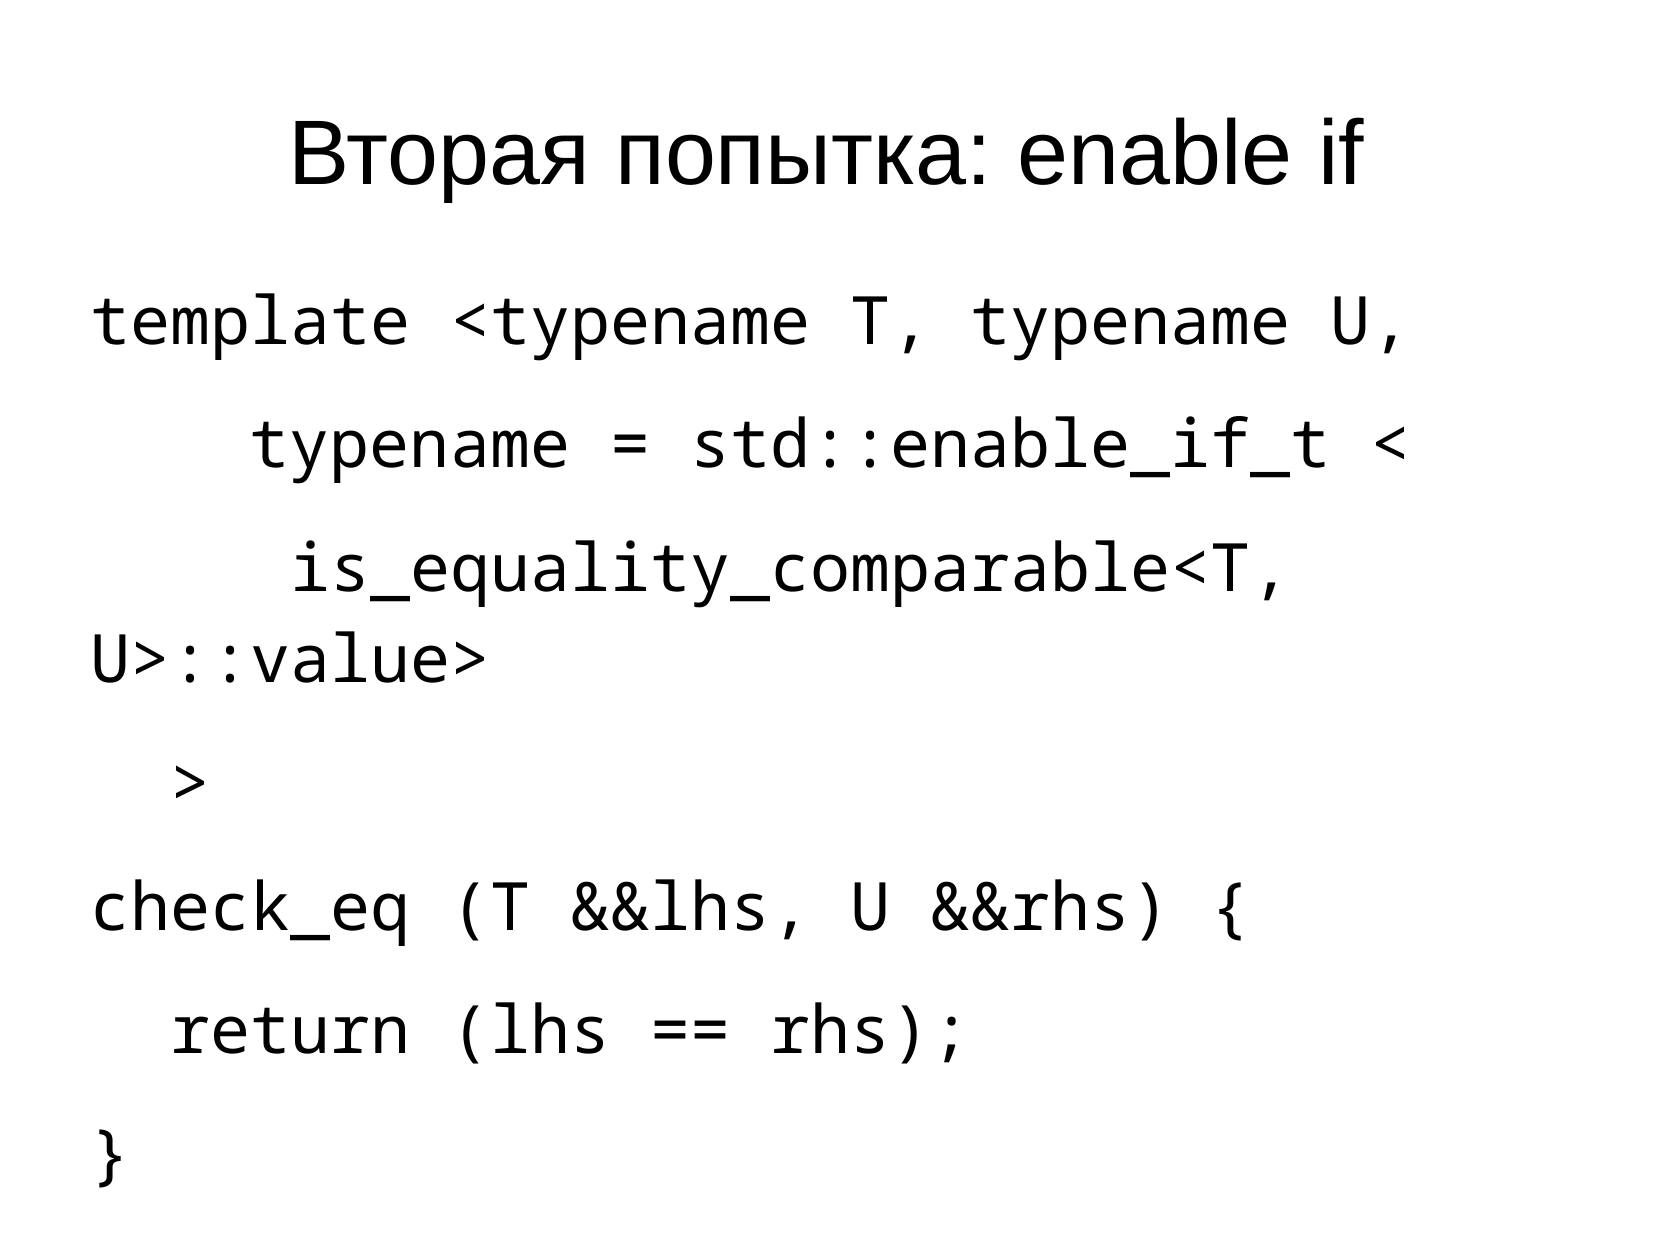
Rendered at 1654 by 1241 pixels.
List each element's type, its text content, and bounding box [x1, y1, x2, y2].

subtitle template <typename T, typename U, typename = std::enable_if_t < is_equality_comparable<T, U>::value> > check_eq (T &&lhs, U &&rhs) { return (lhs == rhs); } [90, 300, 1579, 1171]
title Вторая попытка: enable if [82, 49, 1571, 257]
